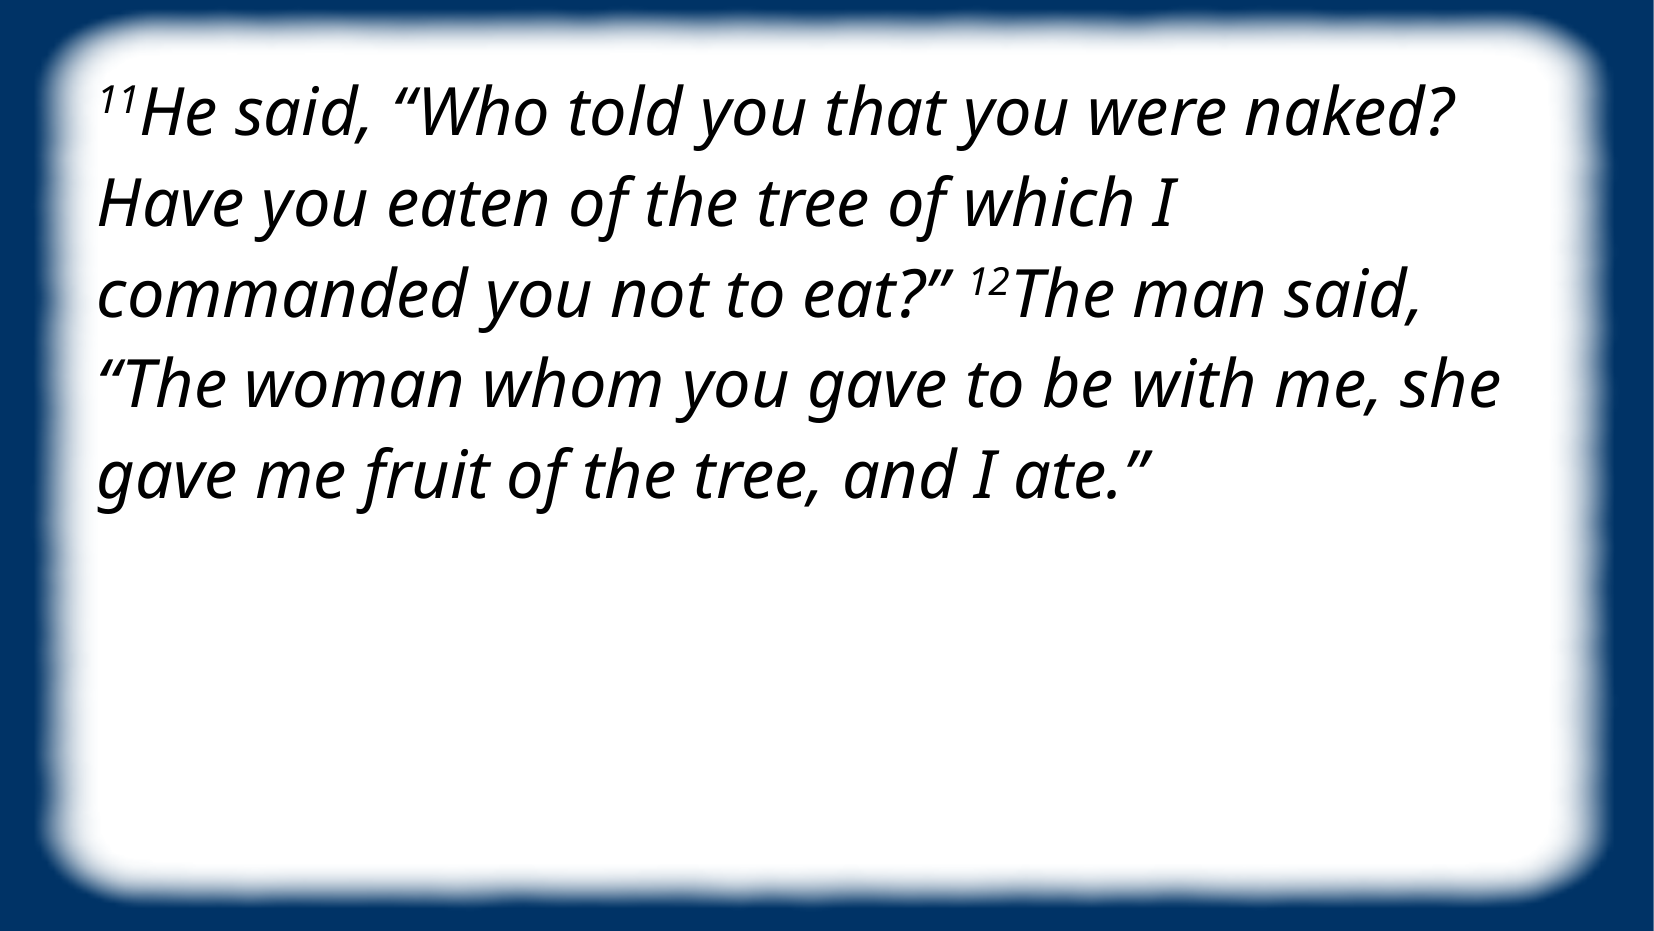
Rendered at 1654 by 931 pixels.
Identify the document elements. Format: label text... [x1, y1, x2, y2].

picture [0, 0, 1654, 931]
text_box 11He said, “Who told you that you were naked? Have you eaten of the tree of which I commanded you not to eat?” 12The man said, “The woman whom you gave to be with me, she gave me fruit of the tree, and I ate.” [82, 57, 1553, 524]
